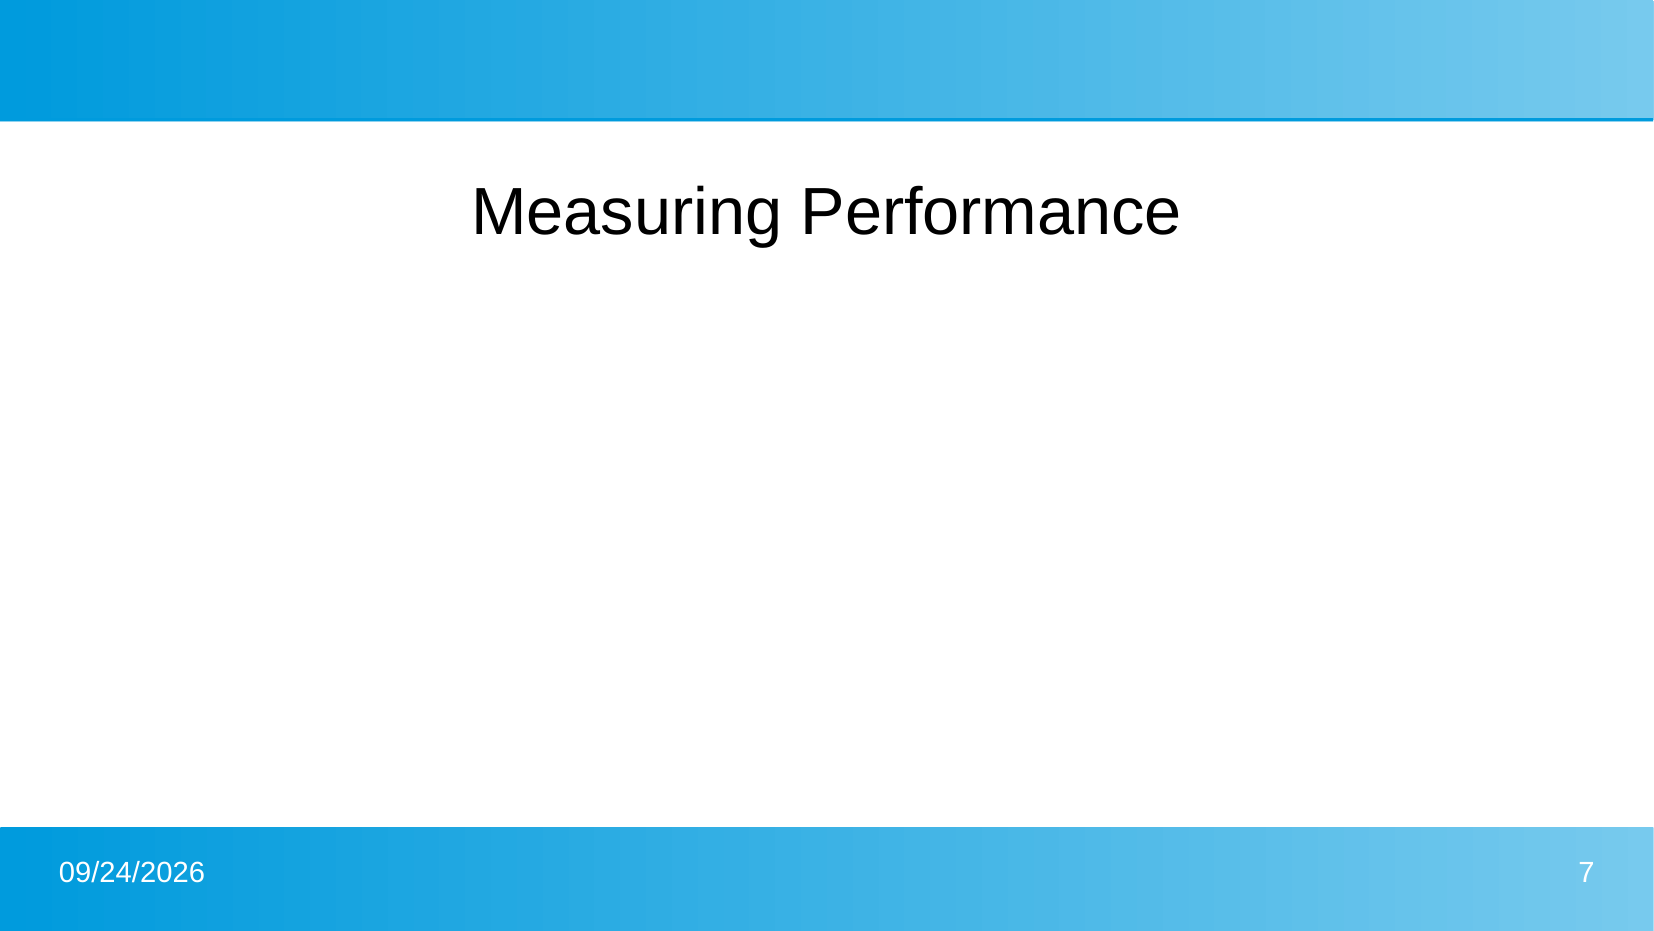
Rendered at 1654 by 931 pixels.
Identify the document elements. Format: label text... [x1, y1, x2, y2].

subtitle Measuring Performance [59, 29, 1595, 394]
